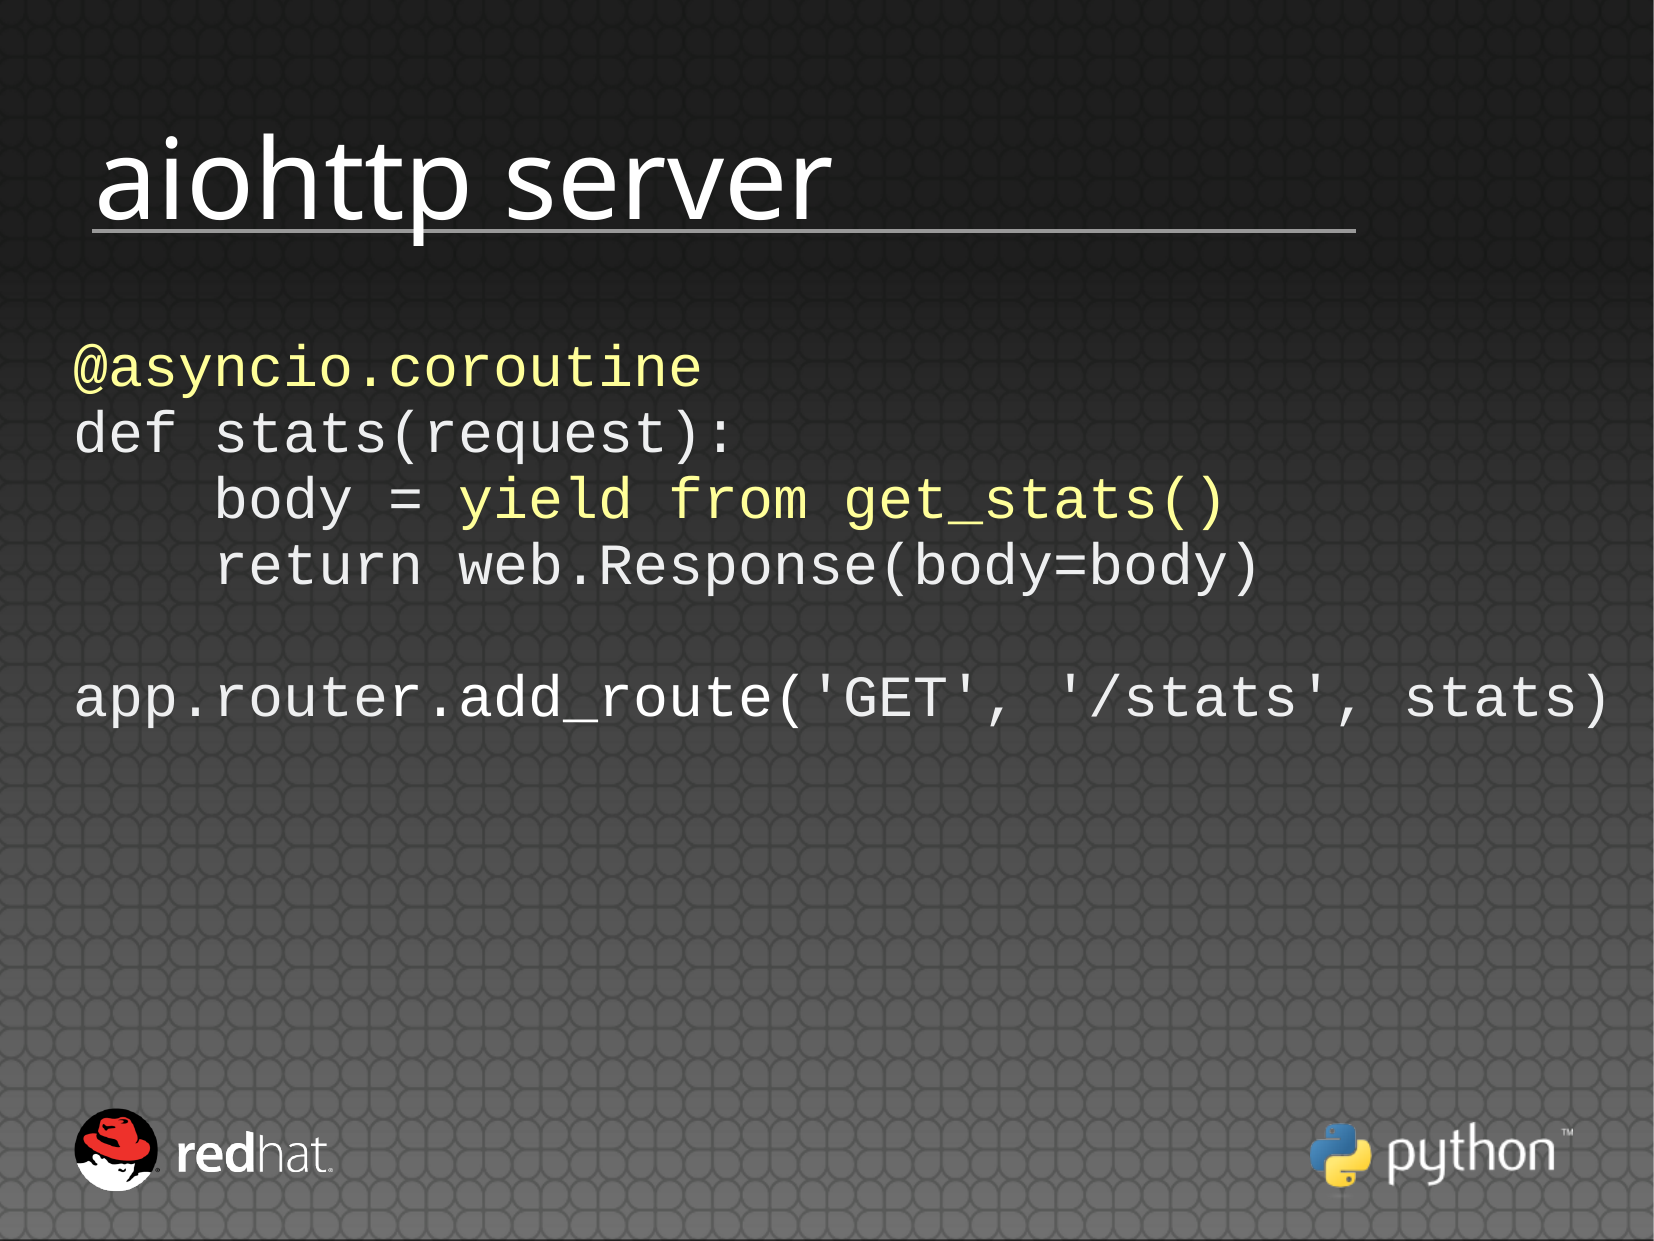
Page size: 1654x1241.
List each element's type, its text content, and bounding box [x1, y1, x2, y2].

picture [0, 0, 1654, 1241]
list @asyncio.coroutine def stats(request): body = yield from get_stats() return web.Response(body=body) app.router.add_route('GET', '/stats', stats) [73, 338, 1654, 927]
title aiohttp server [94, 100, 1426, 251]
